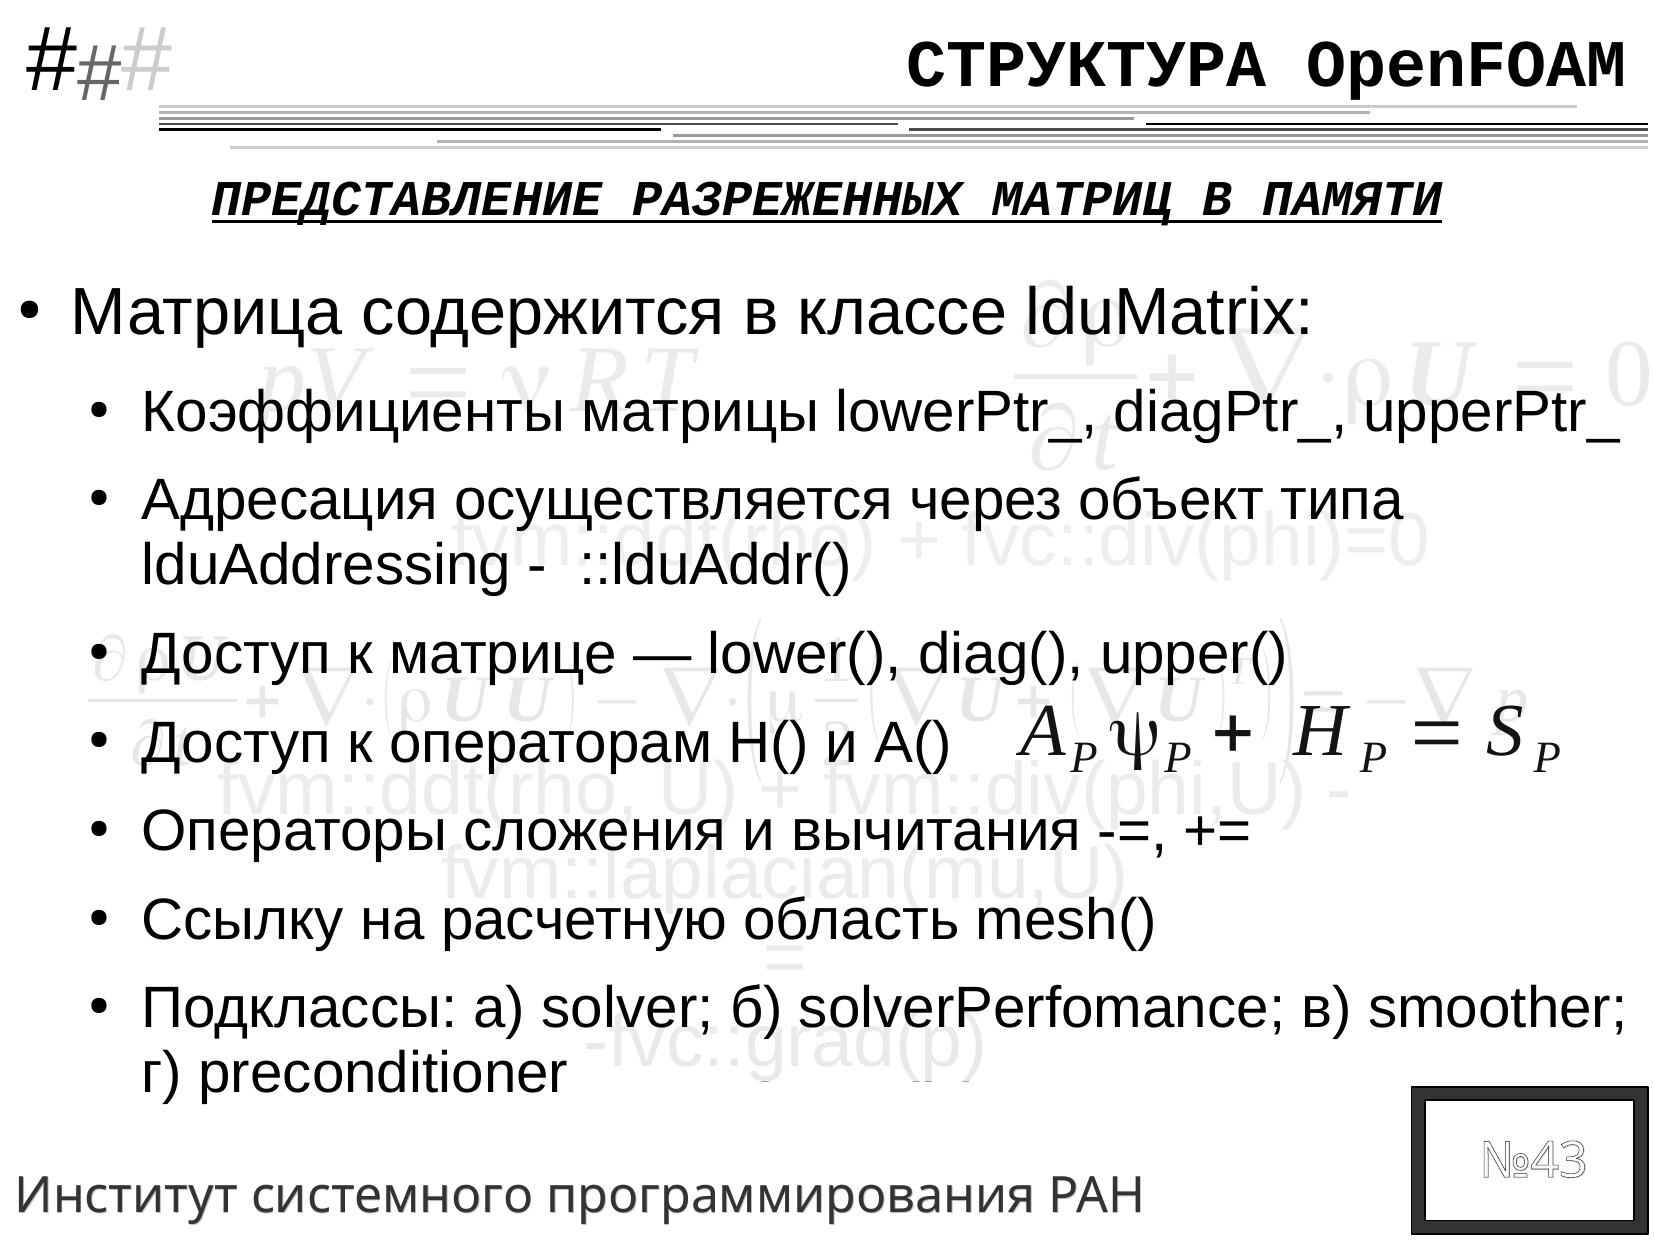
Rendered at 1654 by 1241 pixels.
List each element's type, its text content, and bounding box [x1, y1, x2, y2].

chart [1007, 688, 1568, 783]
list Матрица содержится в классе lduMatrix: Коэффициенты матрицы lowerPtr_, diagPtr_, upperPtr_ Адресация осуществляется через объект типа lduAddressing - ::lduAddr() Доступ к матрице — lower(), diag(), upper() Доступ к операторам H() и A() Операторы сложения и вычитания -=, += Ссылку на расчетную область mesh() Подклассы: а) solver; б) solverPerfomance; в) smoother; г) preconditioner [0, 274, 1654, 1106]
title ПРЕДСТАВЛЕНИЕ РАЗРЕЖЕННЫХ МАТРИЦ В ПАМЯТИ [0, 147, 1654, 257]
